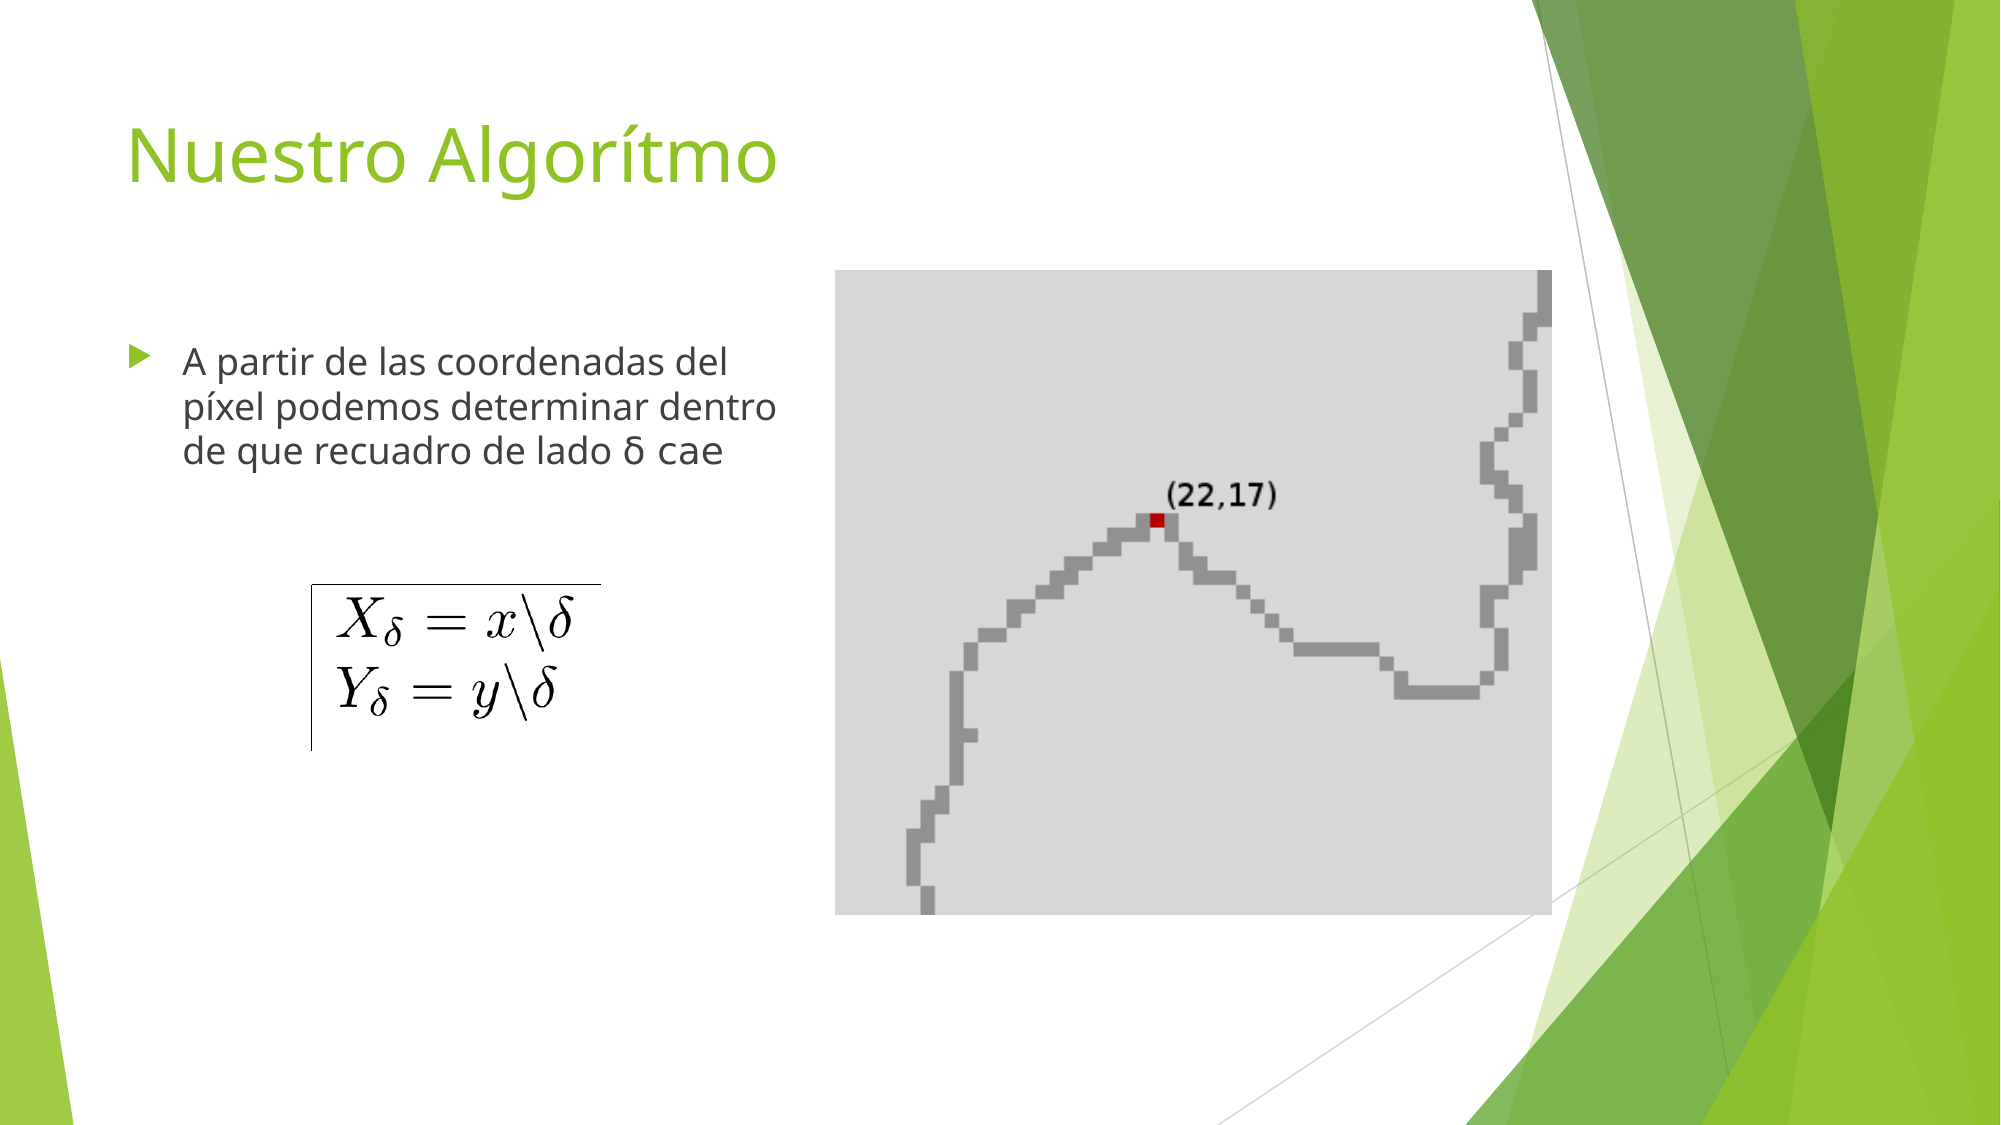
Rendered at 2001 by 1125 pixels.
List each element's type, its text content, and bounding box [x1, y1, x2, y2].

picture [835, 270, 1552, 915]
picture [311, 584, 601, 751]
list A partir de las coordenadas del píxel podemos determinar dentro de que recuadro de lado δ cae [111, 329, 796, 936]
title Nuestro Algorítmo [111, 99, 1522, 317]
